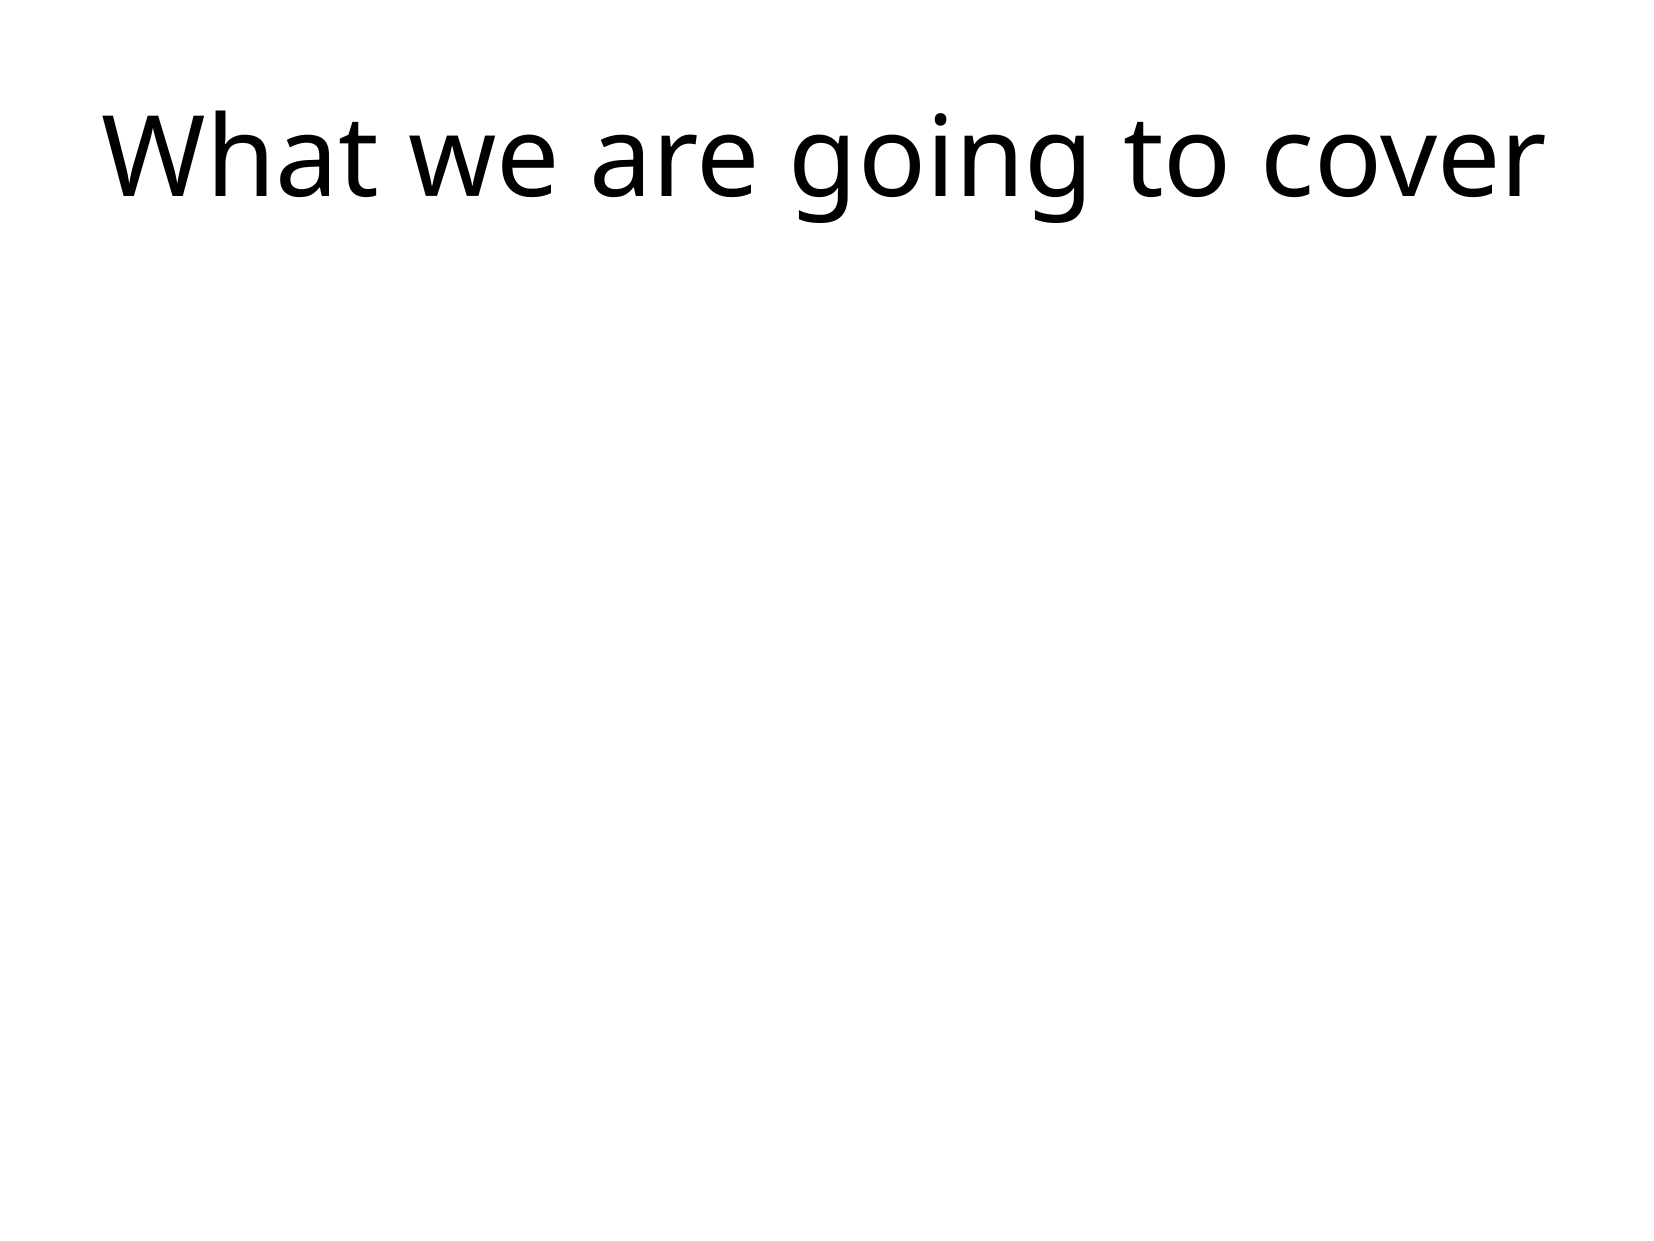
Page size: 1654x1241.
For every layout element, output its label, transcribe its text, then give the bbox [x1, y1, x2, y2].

title What we are going to cover [37, 56, 1613, 250]
